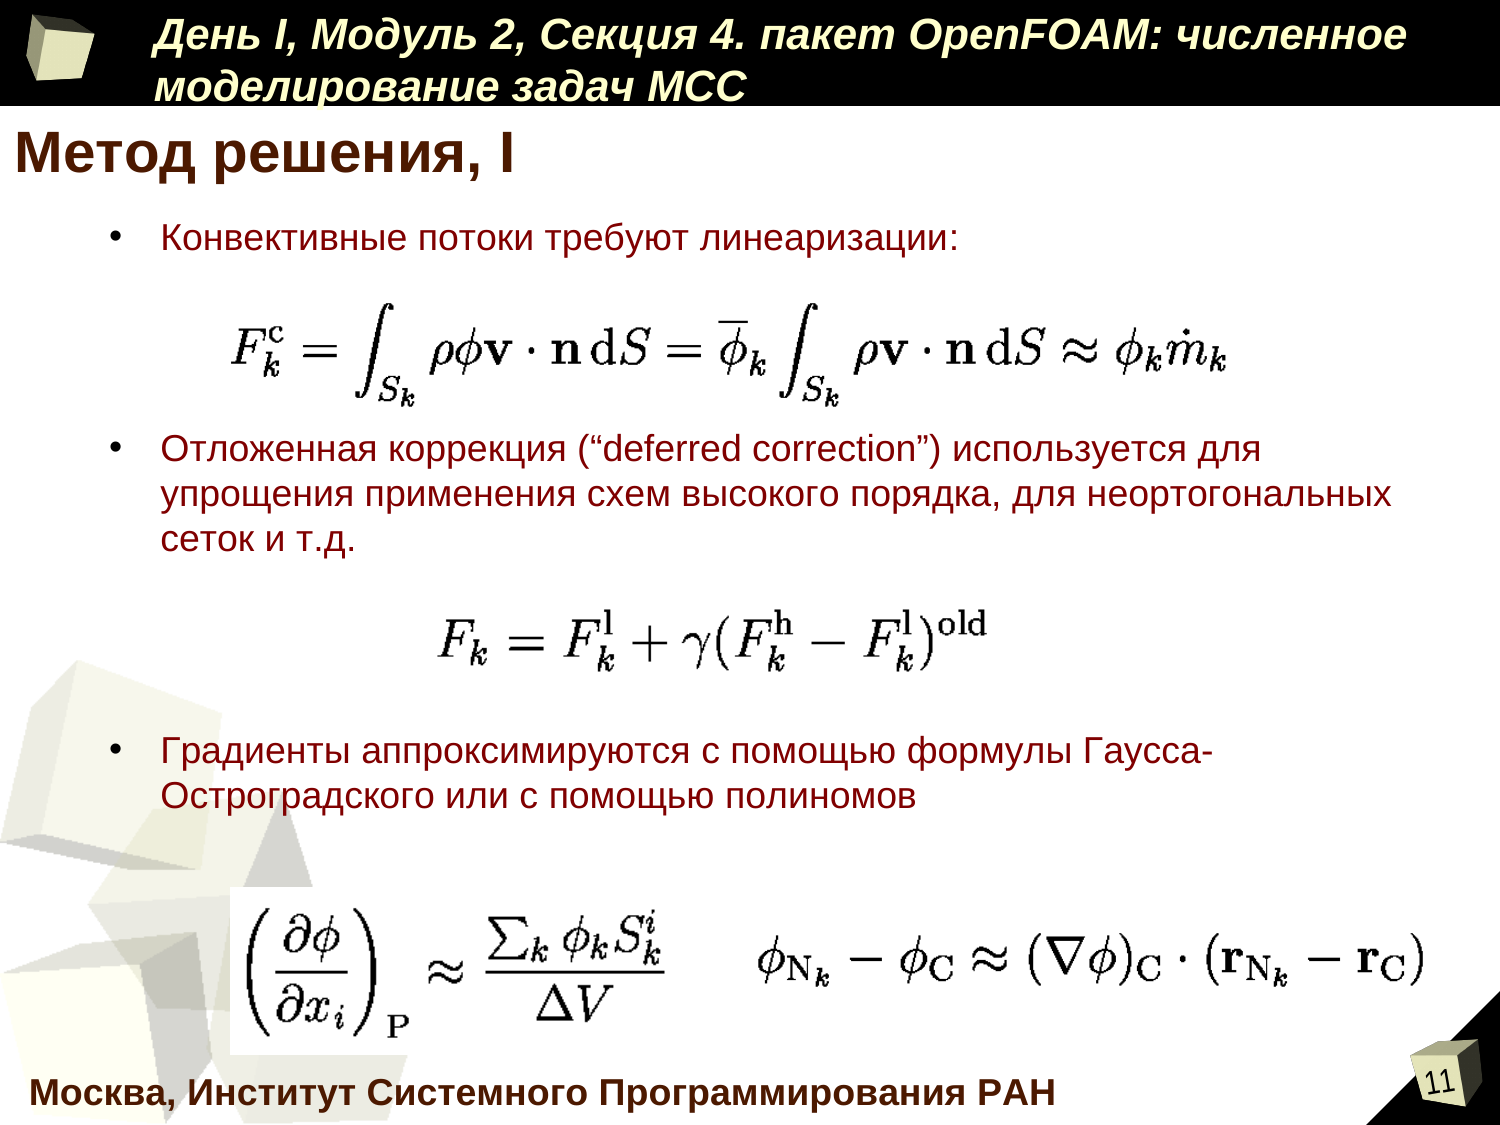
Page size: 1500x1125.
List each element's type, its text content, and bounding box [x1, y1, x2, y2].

picture [744, 922, 1435, 998]
picture [423, 1088, 433, 1102]
picture [0, 659, 686, 1125]
picture [419, 586, 1003, 694]
list Конвективные потоки требуют линеаризации: Отложенная коррекция (“deferred correction”) используется для упрощения применения схем высокого порядка, для неортогональных сеток и т.д. Градиенты аппроксимируются с помощью формулы Гаусса-Остроградского или с помощью полиномов [91, 212, 1409, 817]
text_box Метод решения, I [0, 106, 1500, 192]
picture [218, 290, 1244, 420]
